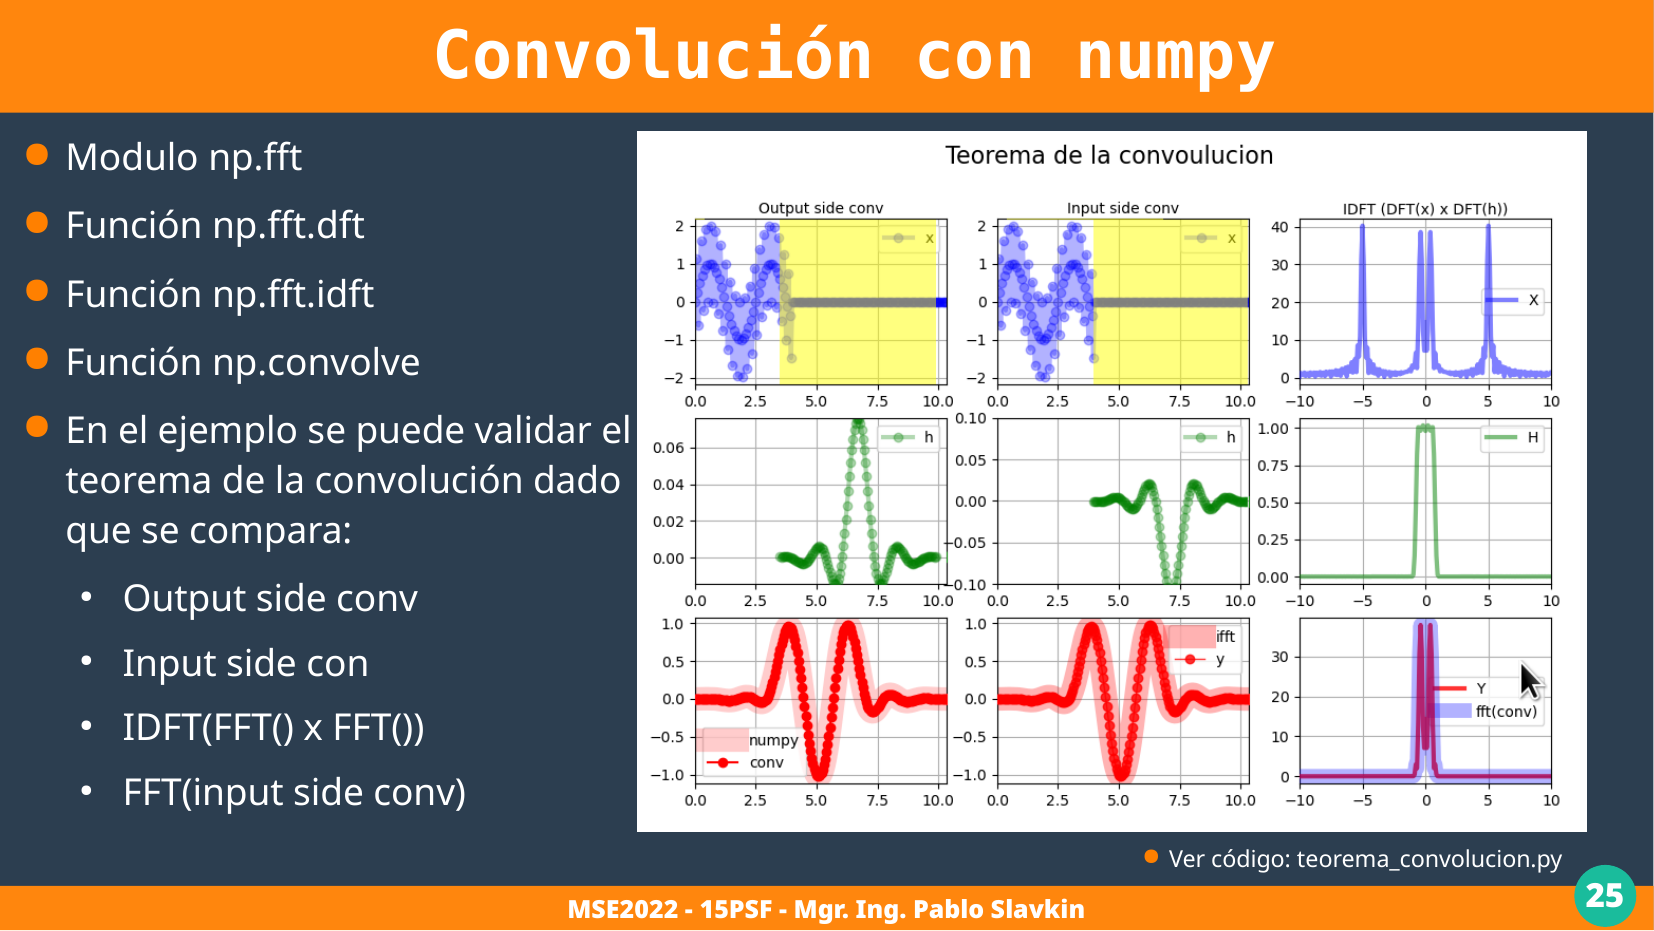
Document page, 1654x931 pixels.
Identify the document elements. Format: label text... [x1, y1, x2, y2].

title Convolución con numpy [432, 16, 1324, 113]
picture [637, 131, 1587, 833]
list Ver código: teorema_convolucion.py [1133, 842, 1572, 904]
list Modulo np.fft Función np.fft.dft Función np.fft.idft Función np.convolve En el ejemplo se puede validar el teorema de la convolución dado que se compara: Output side conv Input side con IDFT(FFT() x FFT()) FFT(input side conv) [7, 131, 637, 826]
